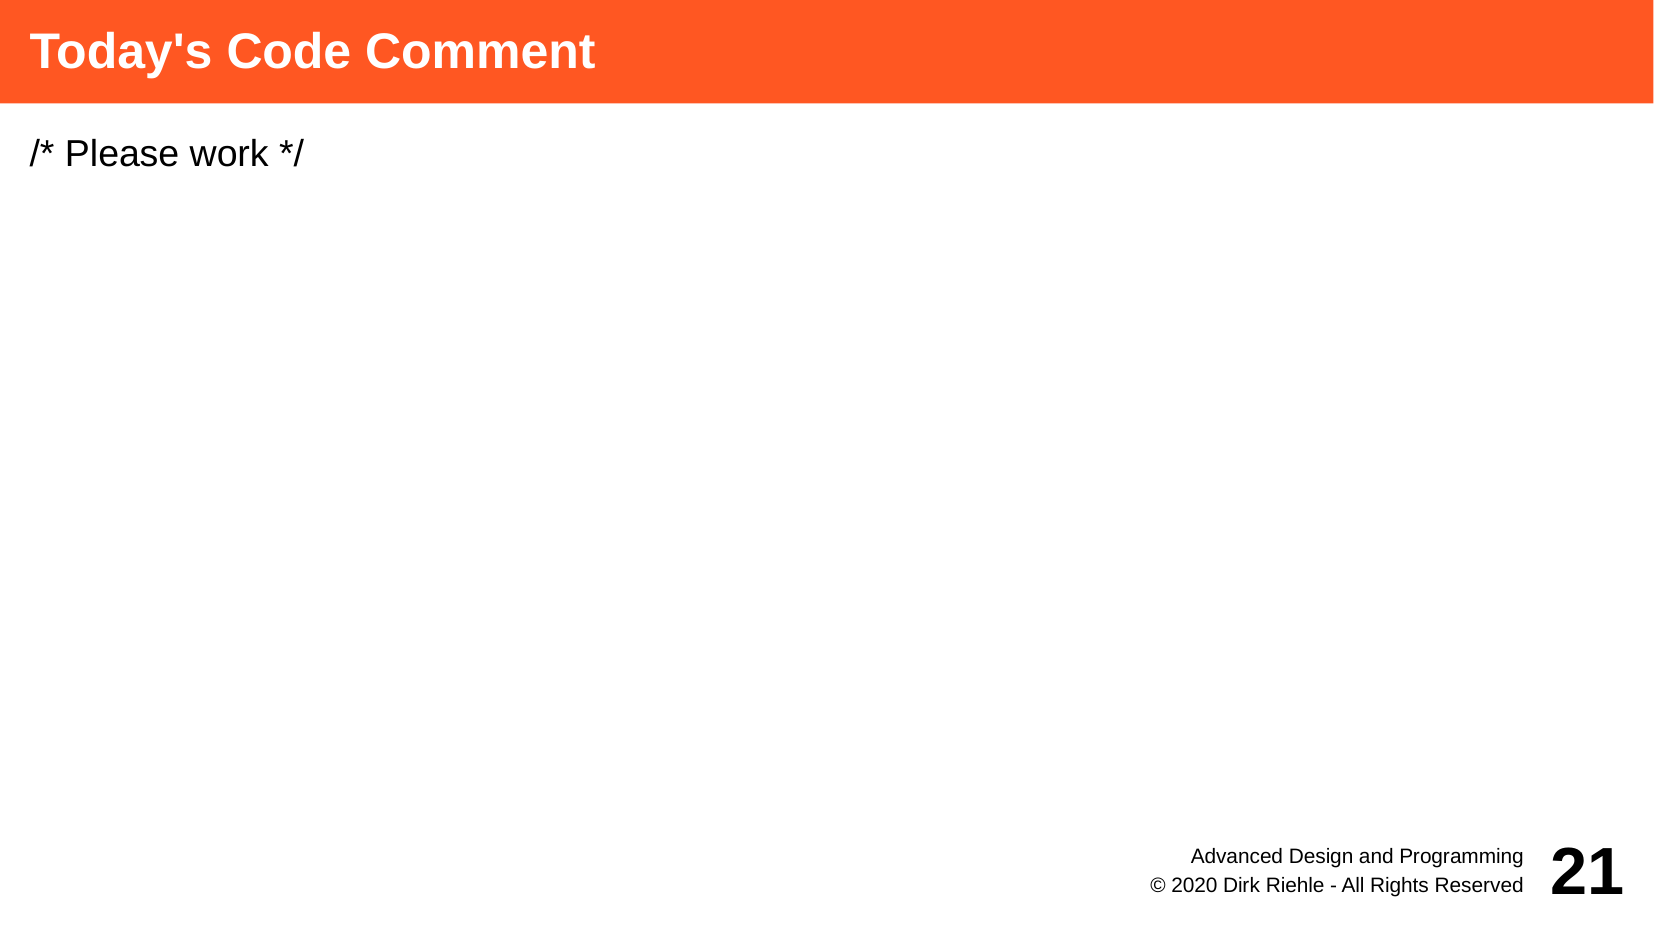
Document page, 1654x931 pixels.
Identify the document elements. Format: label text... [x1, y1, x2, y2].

list /* Please work */ [29, 132, 1625, 813]
title Today's Code Comment [0, 0, 1654, 104]
